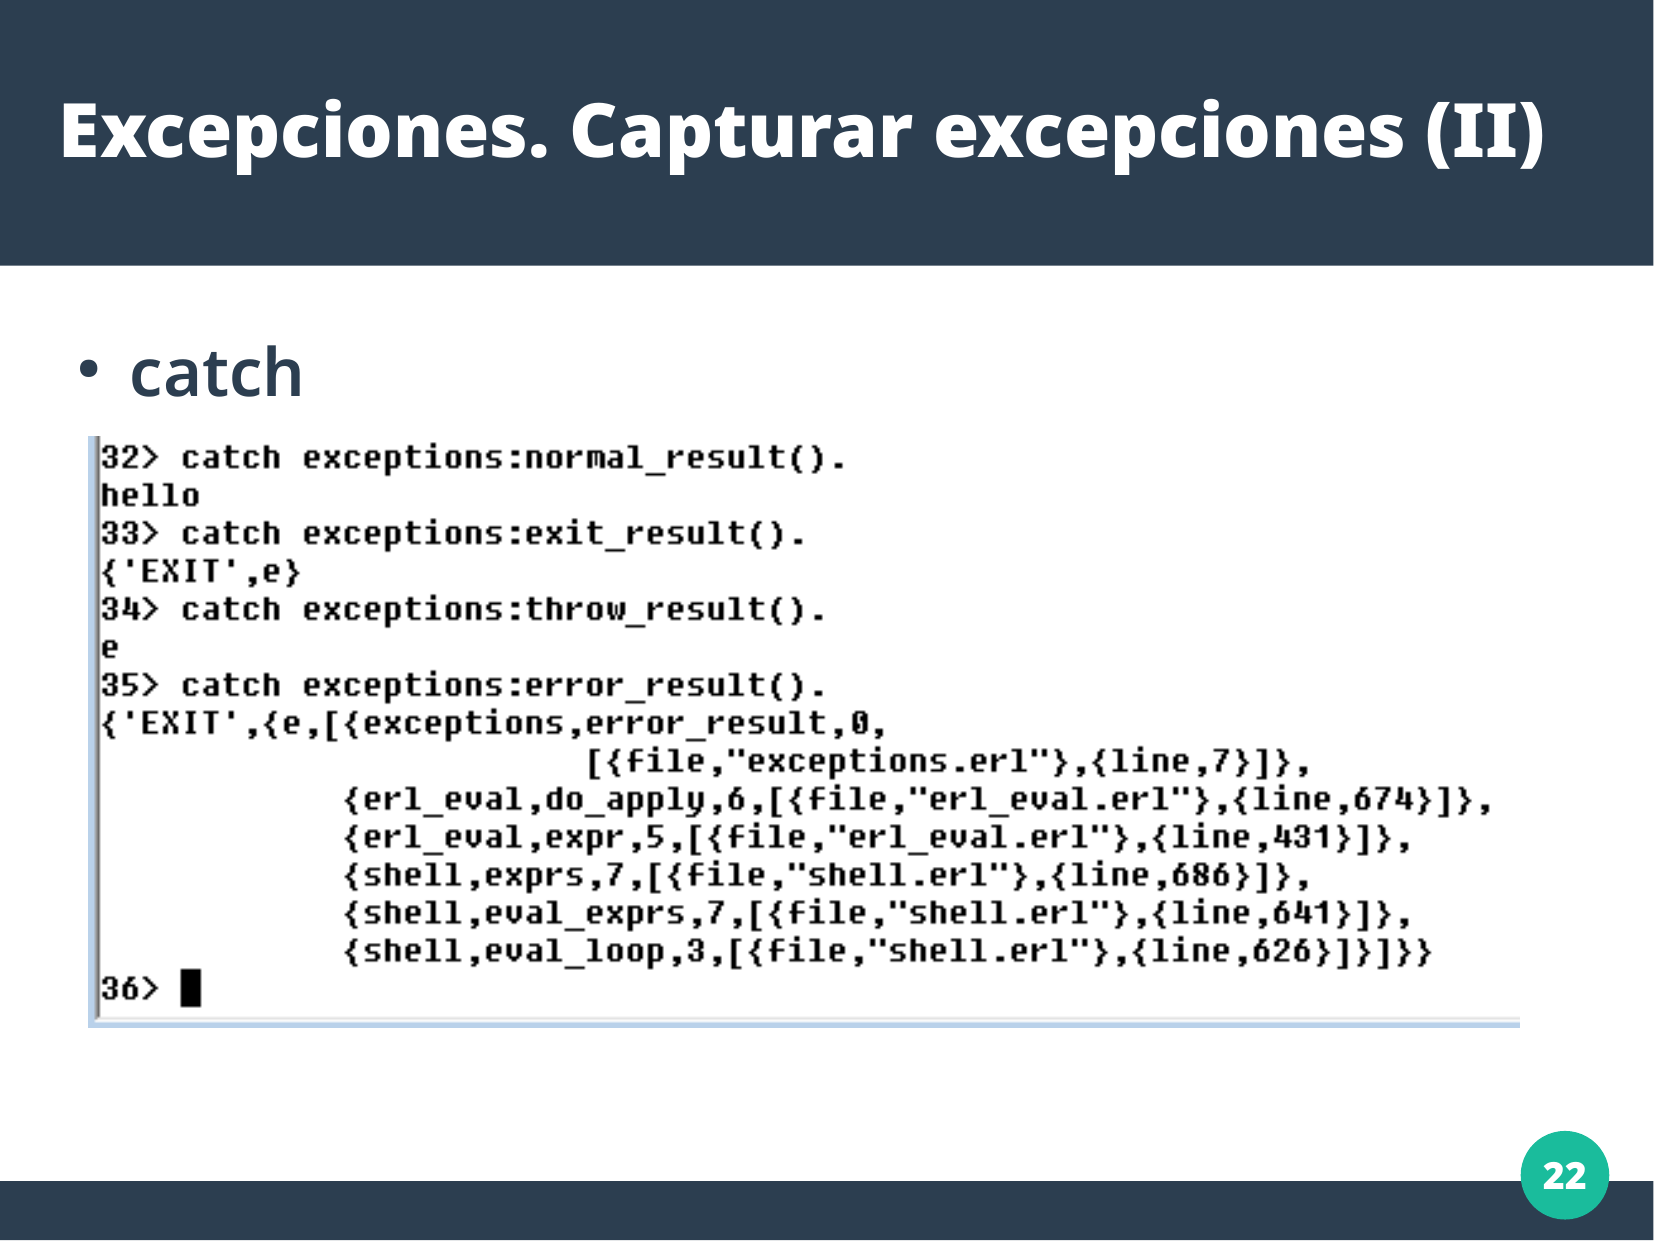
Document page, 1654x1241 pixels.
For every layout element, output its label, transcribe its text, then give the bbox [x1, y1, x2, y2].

title Excepciones. Capturar excepciones (II) [59, 49, 1595, 207]
list catch [59, 324, 1595, 1152]
picture [88, 436, 1520, 1028]
